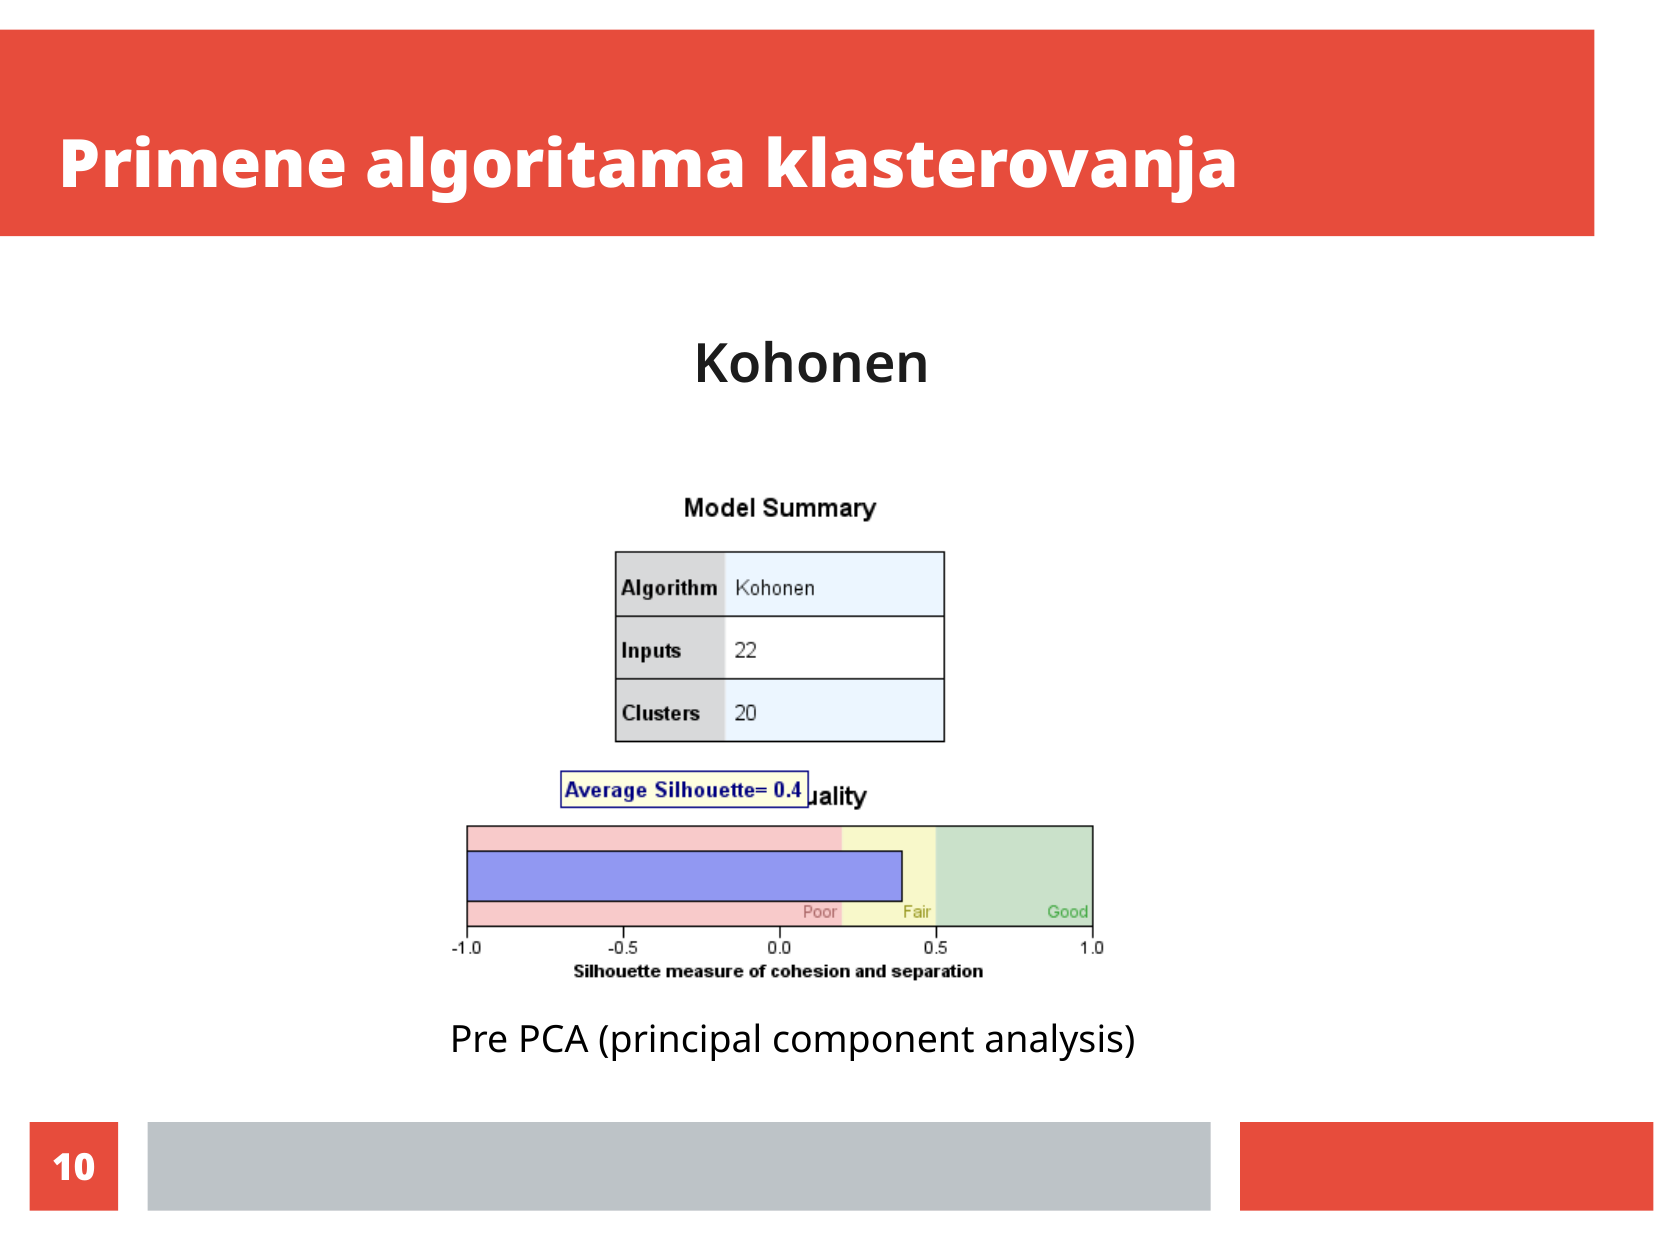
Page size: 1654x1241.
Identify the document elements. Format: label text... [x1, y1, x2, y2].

picture [390, 434, 1169, 1048]
title Primene algoritama klasterovanja [59, 59, 1595, 207]
list Kohonen [59, 324, 1565, 1093]
text_box Pre PCA (principal component analysis) [435, 1005, 1246, 1107]
